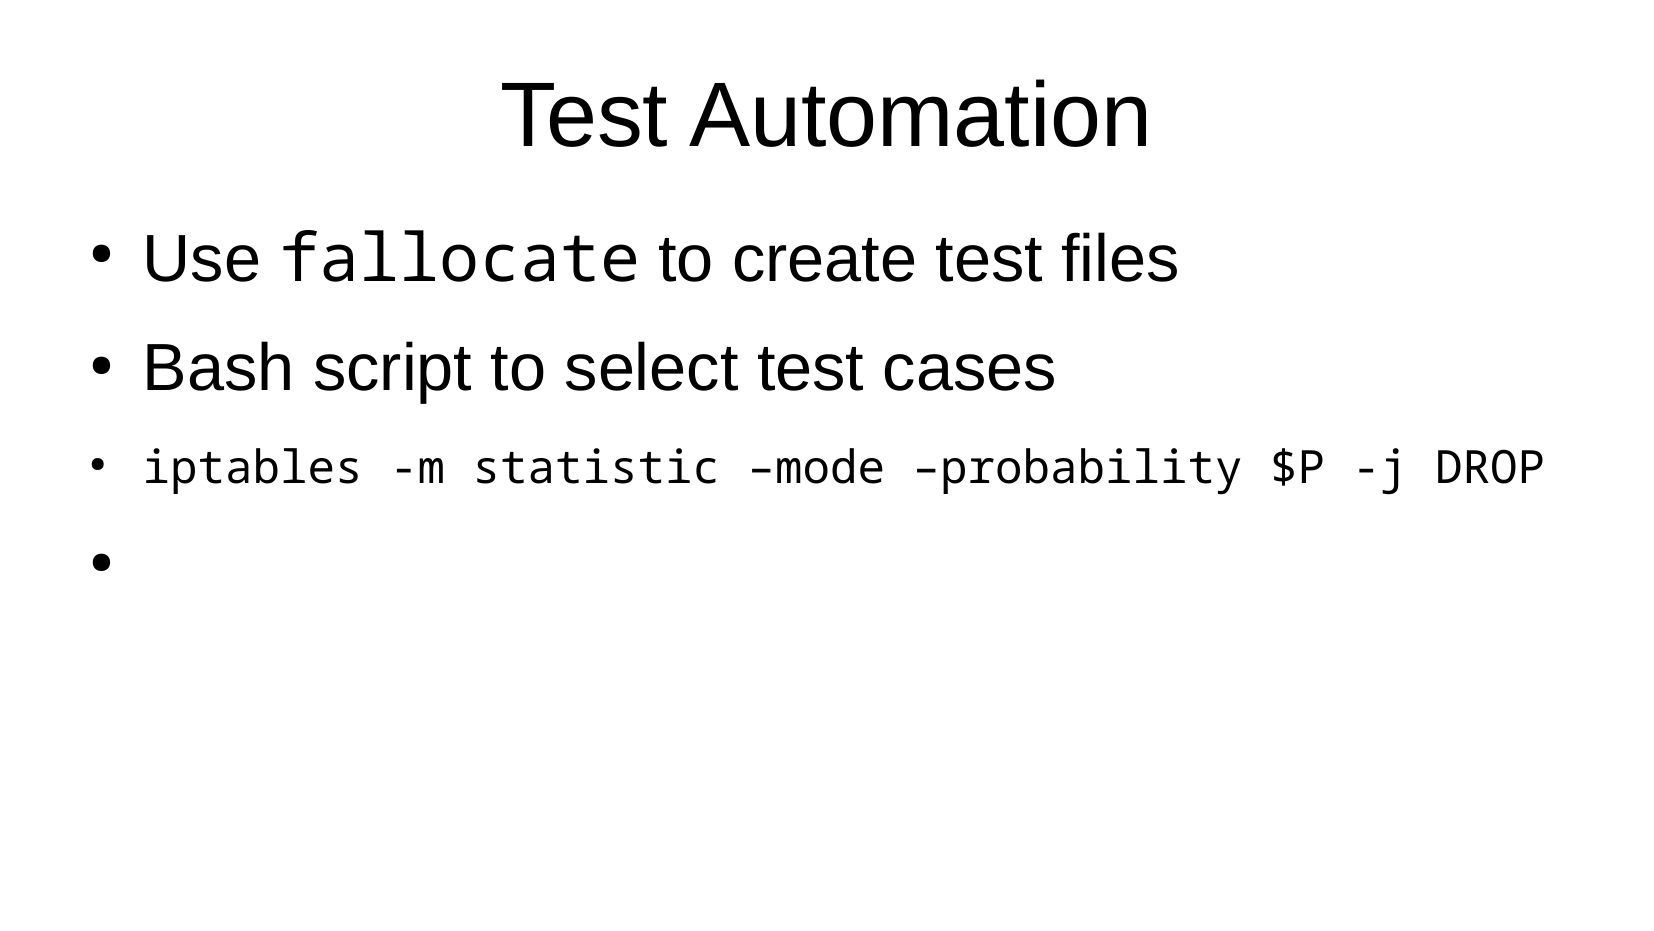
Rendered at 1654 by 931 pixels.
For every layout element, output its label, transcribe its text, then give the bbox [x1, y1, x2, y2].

list Use fallocate to create test files Bash script to select test cases iptables -m statistic –mode –probability $P -j DROP [71, 210, 1561, 750]
title Test Automation [82, 37, 1571, 193]
